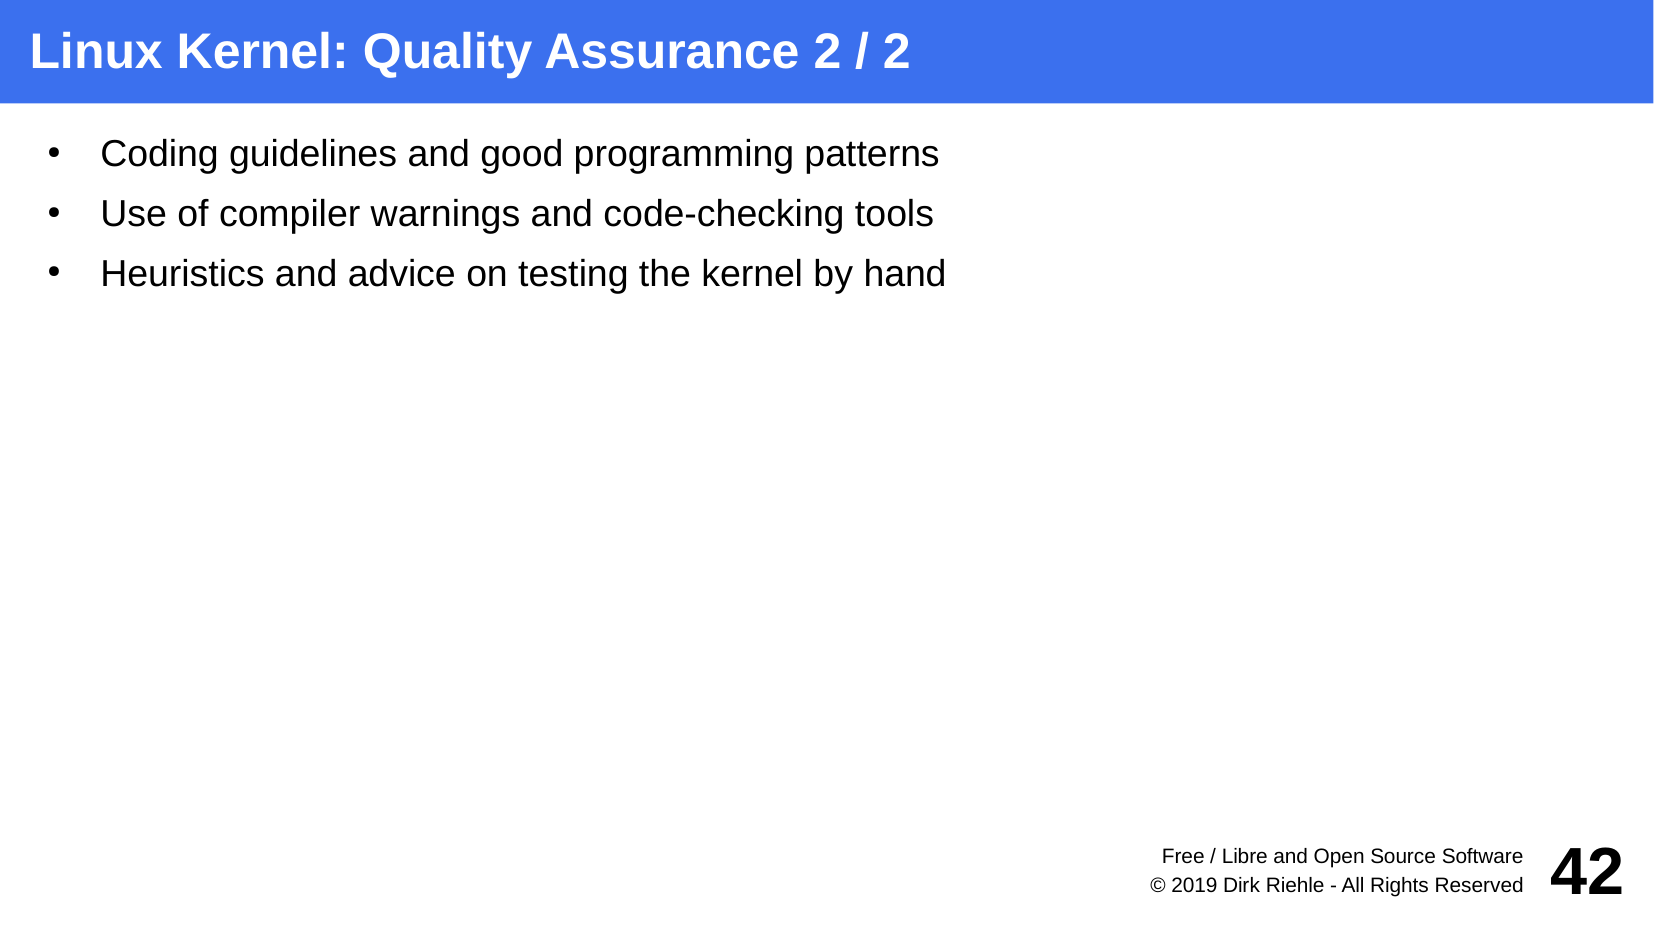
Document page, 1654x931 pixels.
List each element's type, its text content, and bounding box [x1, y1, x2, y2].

title Linux Kernel: Quality Assurance 2 / 2 [0, 0, 1654, 104]
list Coding guidelines and good programming patterns Use of compiler warnings and code-checking tools Heuristics and advice on testing the kernel by hand [29, 132, 1625, 813]
